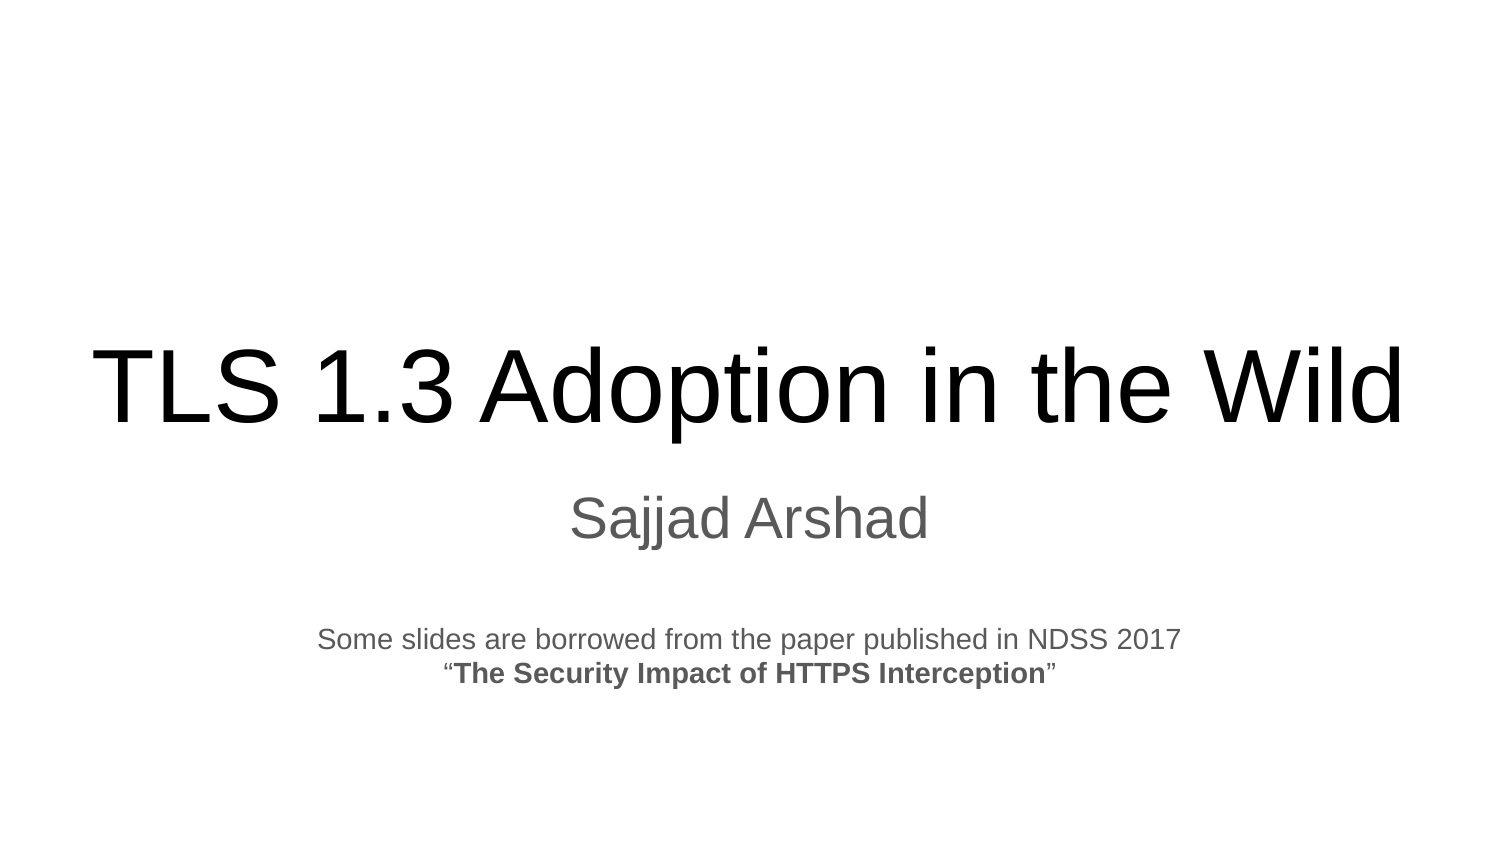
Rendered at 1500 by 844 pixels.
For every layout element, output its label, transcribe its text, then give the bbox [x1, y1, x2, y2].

subtitle Sajjad Arshad Some slides are borrowed from the paper published in NDSS 2017 “The Security Impact of HTTPS Interception” [51, 464, 1449, 595]
title TLS 1.3 Adoption in the Wild [51, 122, 1449, 459]
